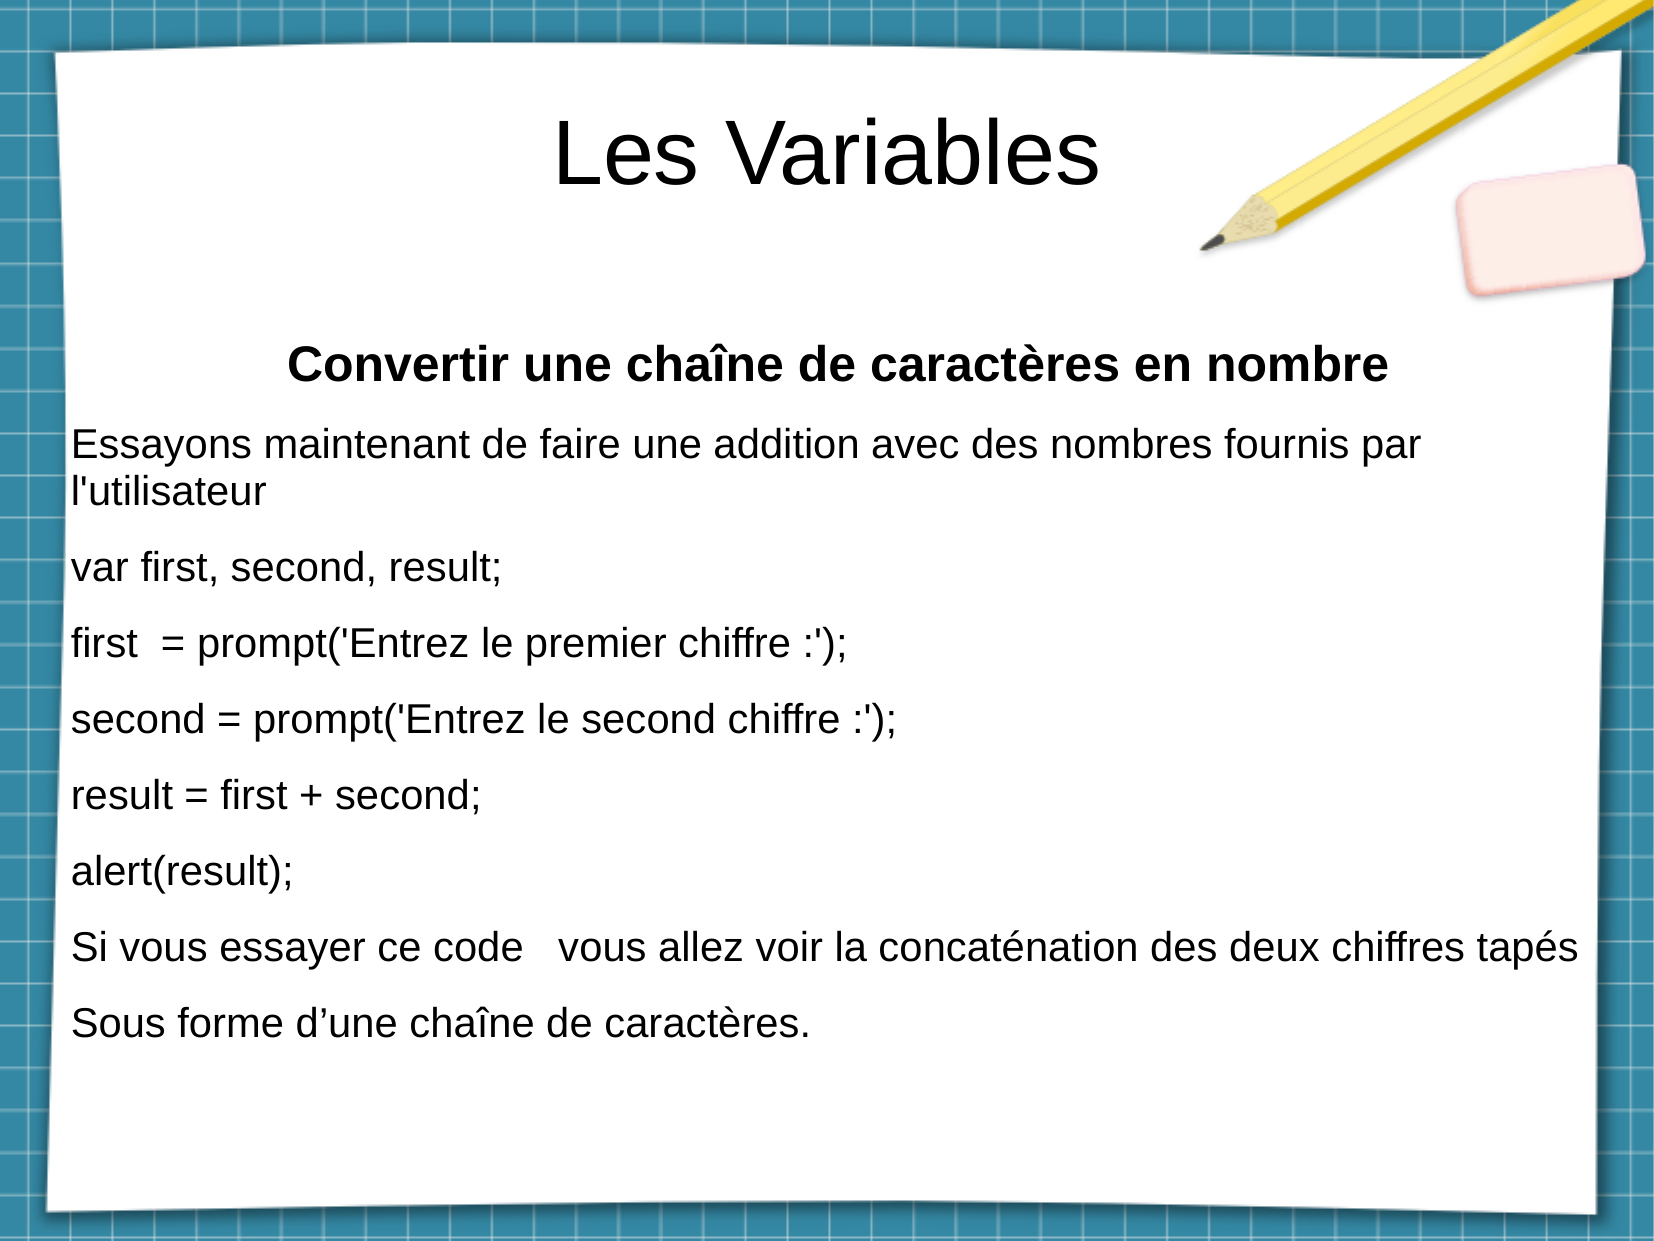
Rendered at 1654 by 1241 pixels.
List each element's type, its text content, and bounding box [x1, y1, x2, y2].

list Convertir une chaîne de caractères en nombre Essayons maintenant de faire une addition avec des nombres fournis par l'utilisateur var first, second, result; first = prompt('Entrez le premier chiffre :'); second = prompt('Entrez le second chiffre :'); result = first + second; alert(result); Si vous essayer ce code vous allez voir la concaténation des deux chiffres tapés Sous forme d’une chaîne de caractères. [70, 259, 1607, 1080]
picture [0, 0, 1654, 1241]
title Les Variables [82, 49, 1571, 257]
